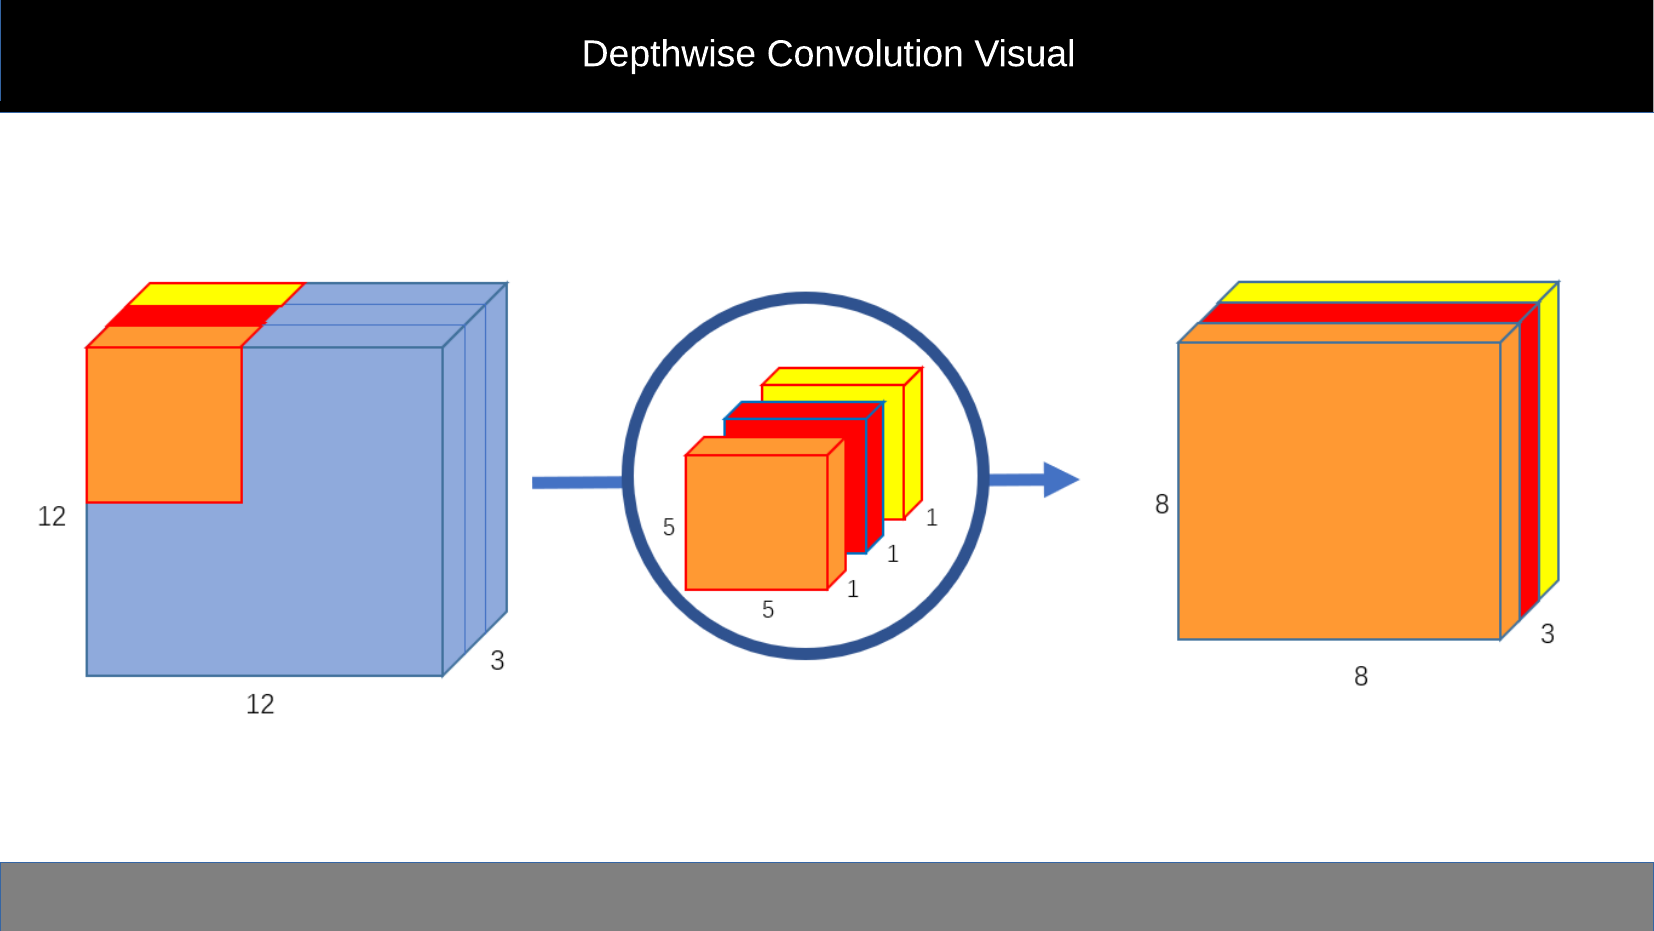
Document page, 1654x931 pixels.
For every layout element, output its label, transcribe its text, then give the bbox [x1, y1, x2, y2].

text_box Depthwise Convolution Visual [0, 0, 1654, 113]
picture [30, 196, 1613, 745]
text_box [0, 862, 1654, 931]
